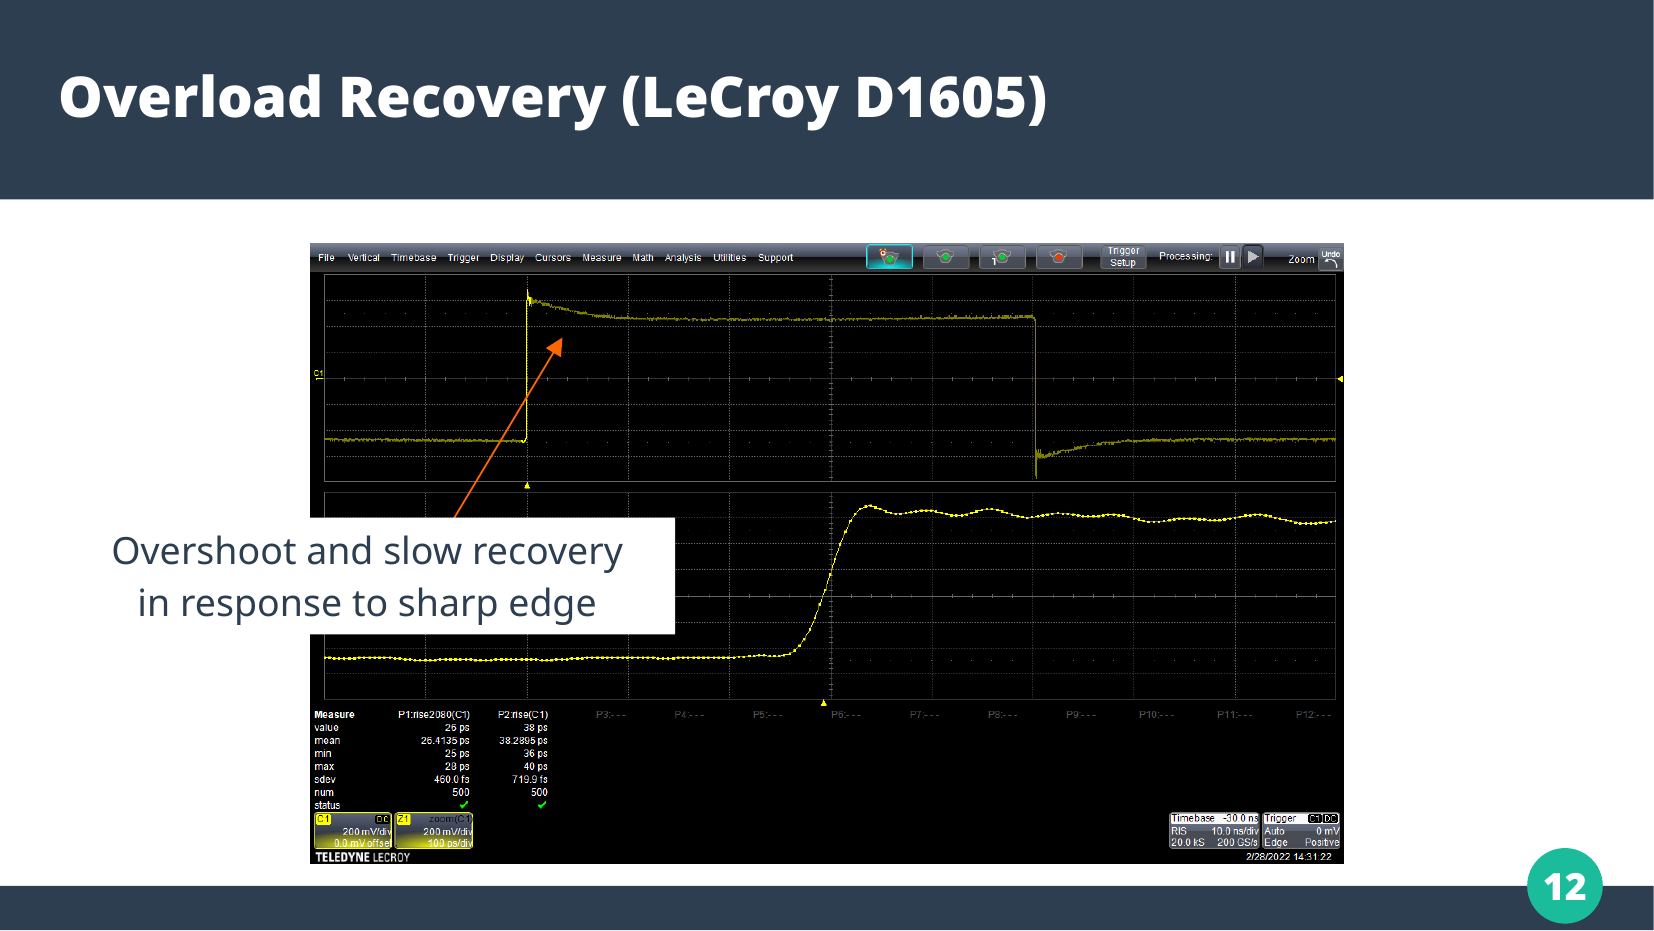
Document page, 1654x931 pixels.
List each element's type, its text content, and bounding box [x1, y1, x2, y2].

title Overload Recovery (LeCroy D1605) [59, 37, 1595, 155]
picture [310, 243, 1344, 864]
text_box Overshoot and slow recovery in response to sharp edge [96, 525, 676, 627]
